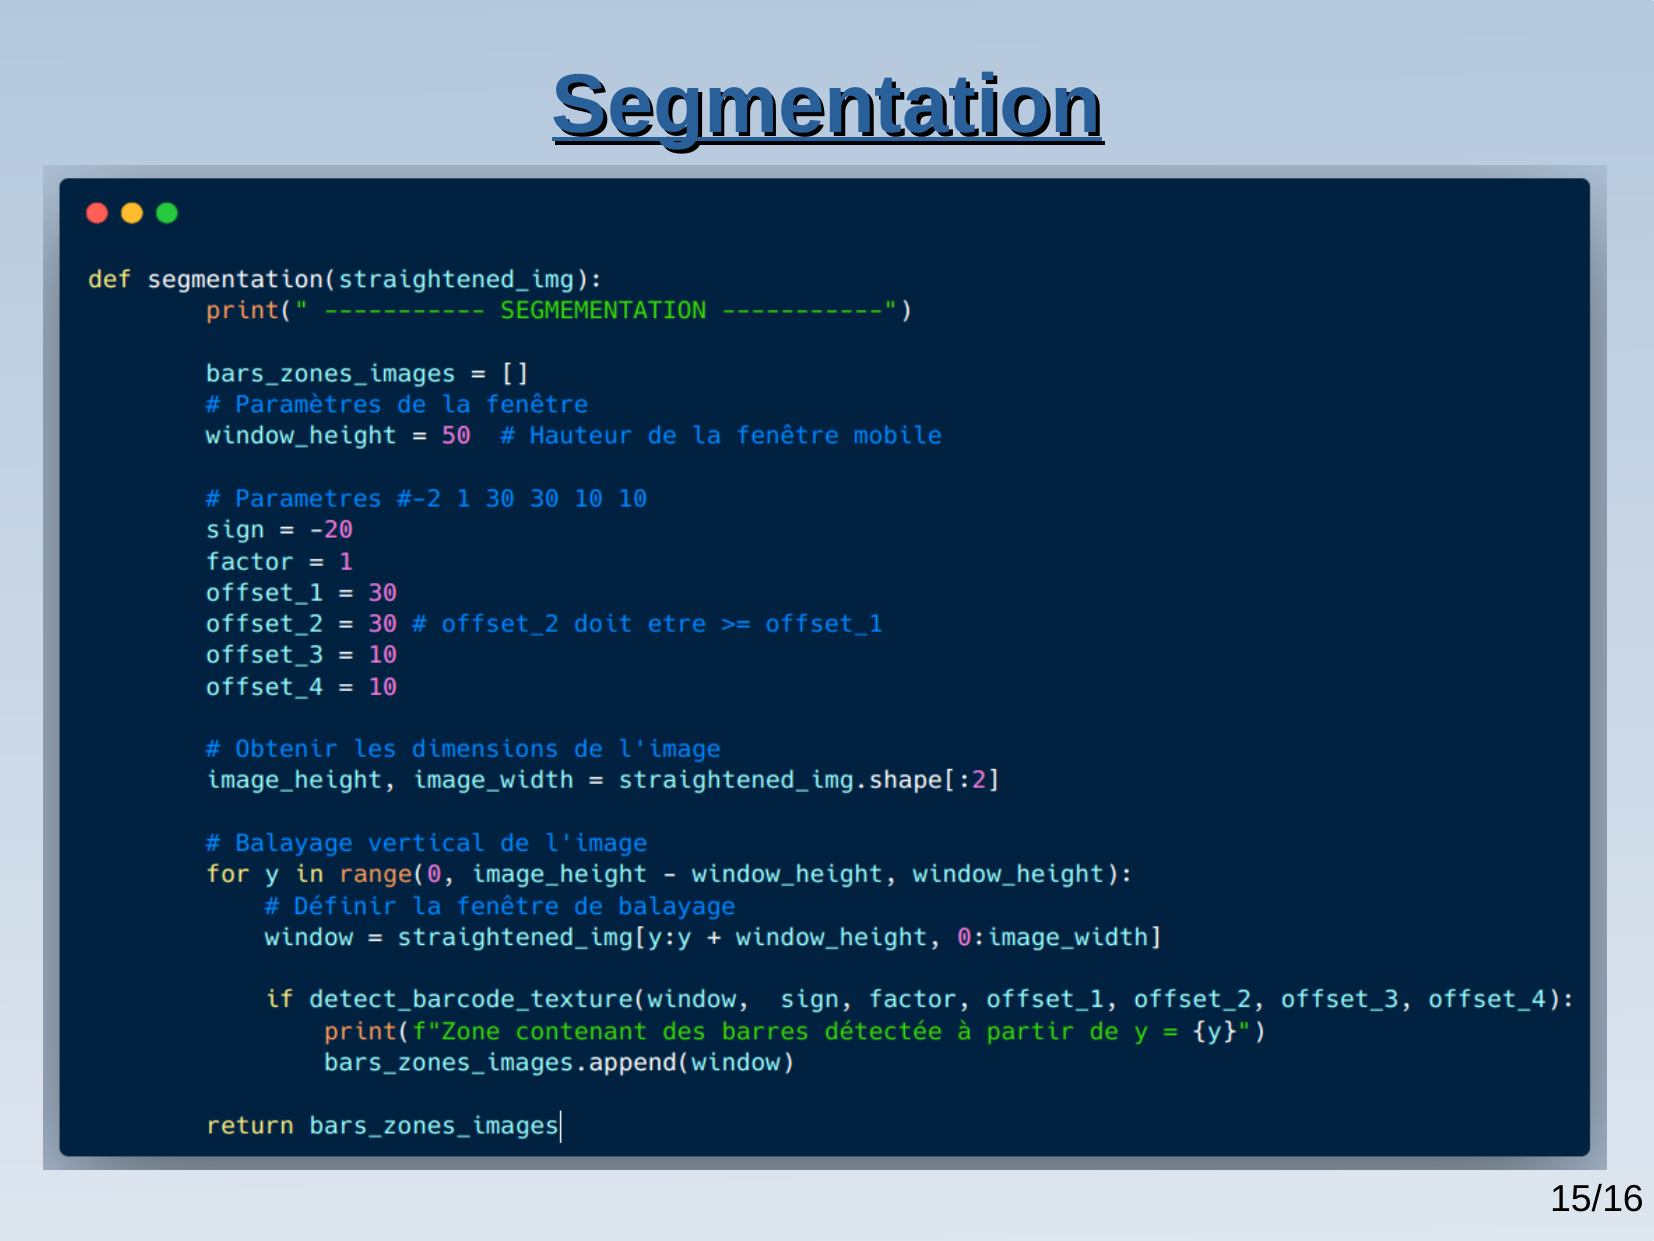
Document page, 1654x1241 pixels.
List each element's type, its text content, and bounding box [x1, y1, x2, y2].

picture [43, 165, 1607, 1170]
title Segmentation [82, 0, 1571, 165]
